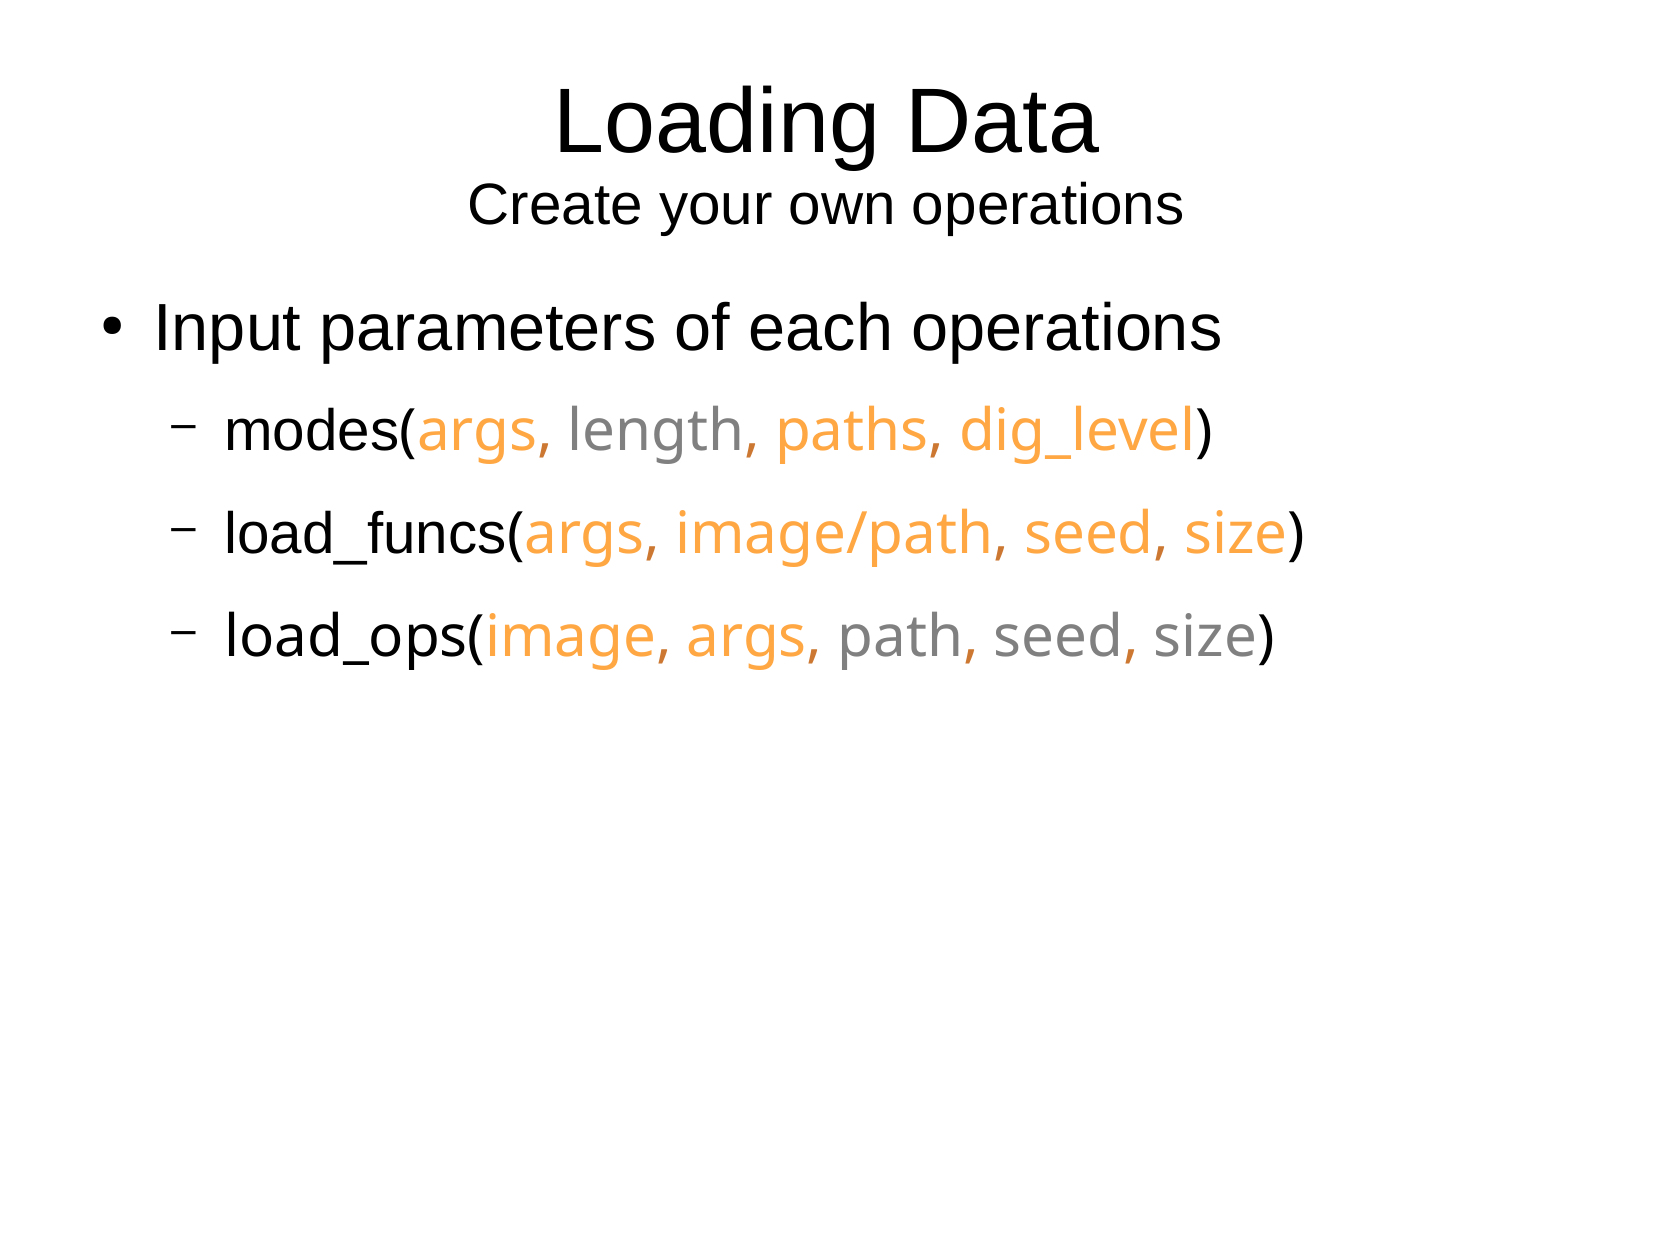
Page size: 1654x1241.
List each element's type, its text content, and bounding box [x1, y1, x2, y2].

title Loading Data Create your own operations [82, 49, 1571, 257]
list Input parameters of each operations modes(args, length, paths, dig_level) load_funcs(args, image/path, seed, size) load_ops(image, args, path, seed, size) [82, 290, 1571, 1141]
